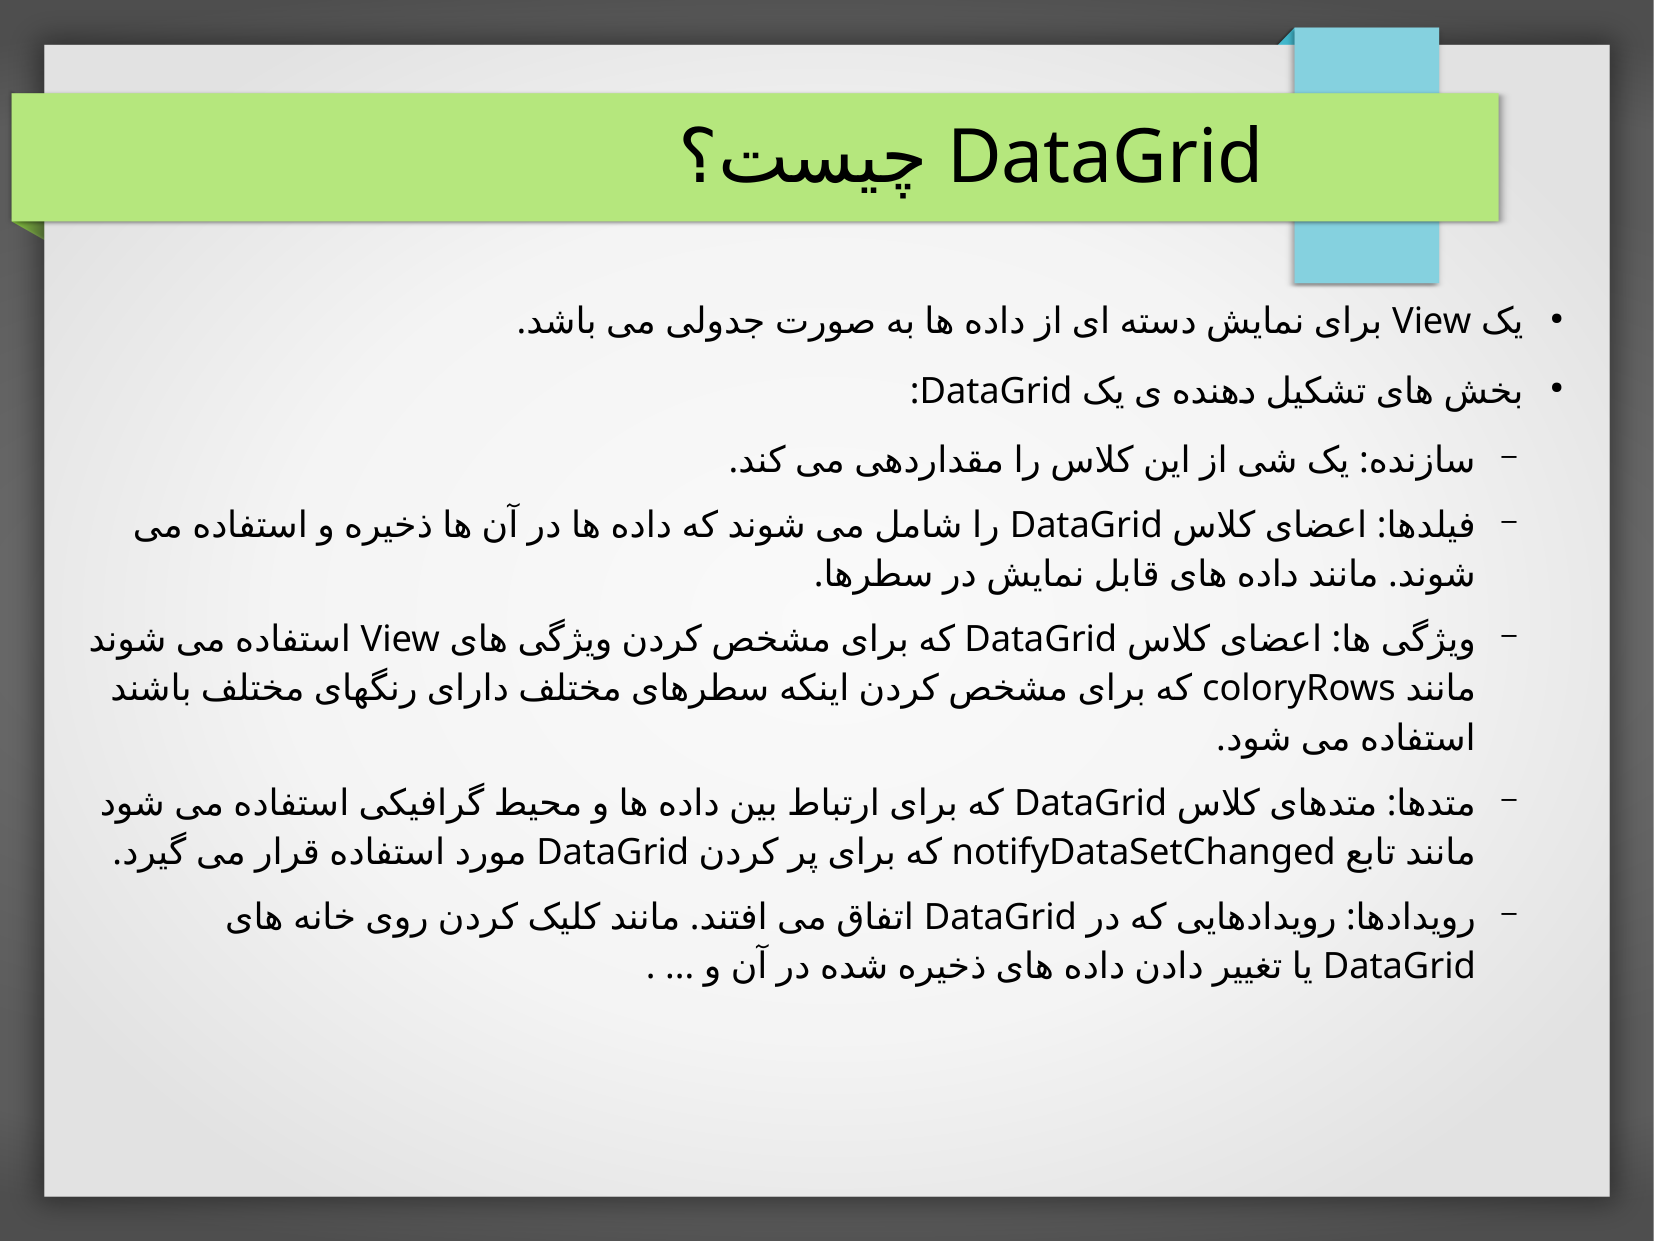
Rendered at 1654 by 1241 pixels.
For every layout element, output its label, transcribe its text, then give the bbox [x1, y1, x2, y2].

list یک View برای نمایش دسته ای از داده ها به صورت جدولی می باشد. بخش های تشکیل دهنده ی یک DataGrid: سازنده: یک شی از این کلاس را مقداردهی می کند. فیلدها: اعضای کلاس DataGrid را شامل می شوند که داده ها در آن ها ذخیره و استفاده می شوند. مانند داده های قابل نمایش در سطرها. ویژگی ها: اعضای کلاس DataGrid که برای مشخص کردن ویژگی های View استفاده می شوند مانند coloryRows که برای مشخص کردن اینکه سطرهای مختلف دارای رنگهای مختلف باشند استفاده می شود. متدها: متدهای کلاس DataGrid که برای ارتباط بین داده ها و محیط گرافیکی استفاده می شود مانند تابع notifyDataSetChanged که برای پر کردن DataGrid مورد استفاده قرار می گیرد. رویدادها: رویدادهایی که در DataGrid اتفاق می افتند. مانند کلیک کردن روی خانه های DataGrid یا تغییر دادن داده های ذخیره شده در آن و ... . [82, 295, 1571, 1015]
picture [0, 0, 1654, 1241]
title DataGrid چیست؟ [82, 94, 1264, 213]
